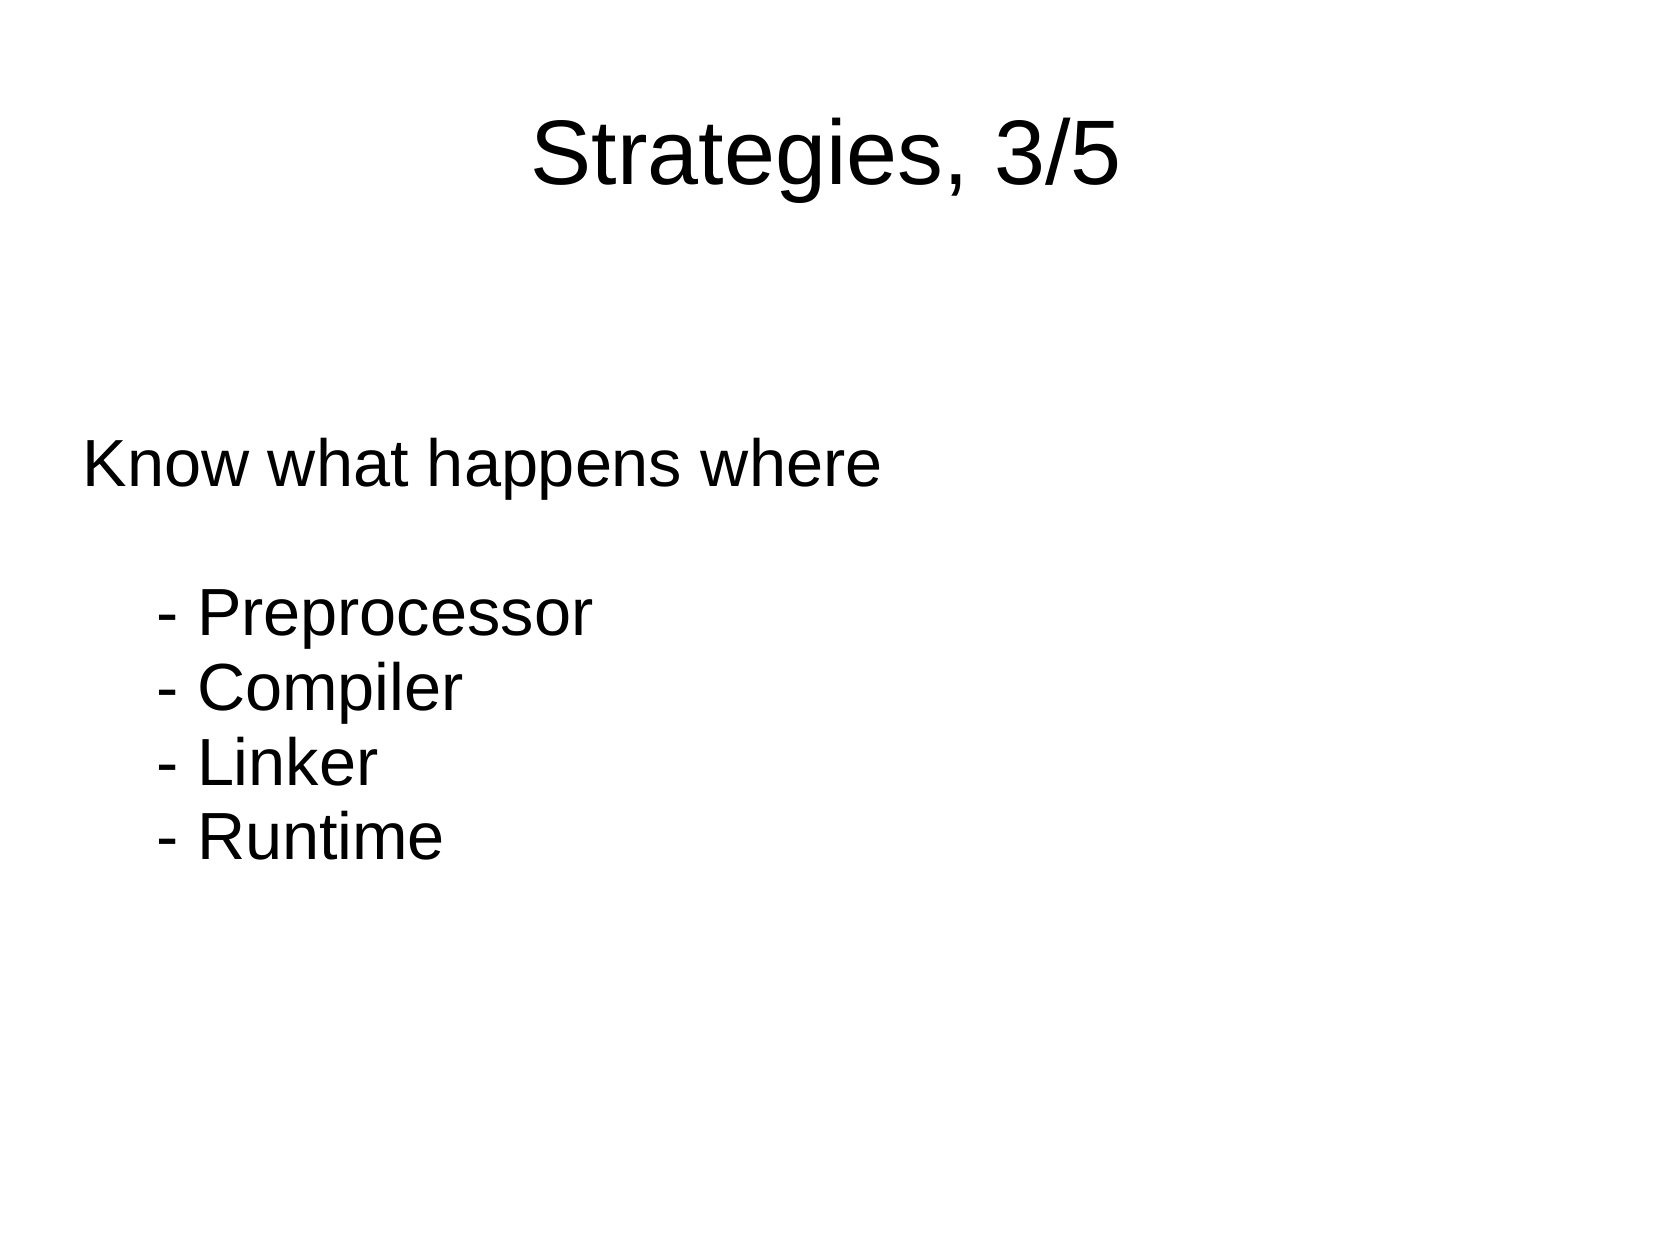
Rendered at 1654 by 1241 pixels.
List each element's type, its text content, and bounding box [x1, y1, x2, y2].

title Strategies, 3/5 [82, 49, 1571, 257]
subtitle Know what happens where - Preprocessor - Compiler - Linker - Runtime [82, 290, 1538, 1010]
